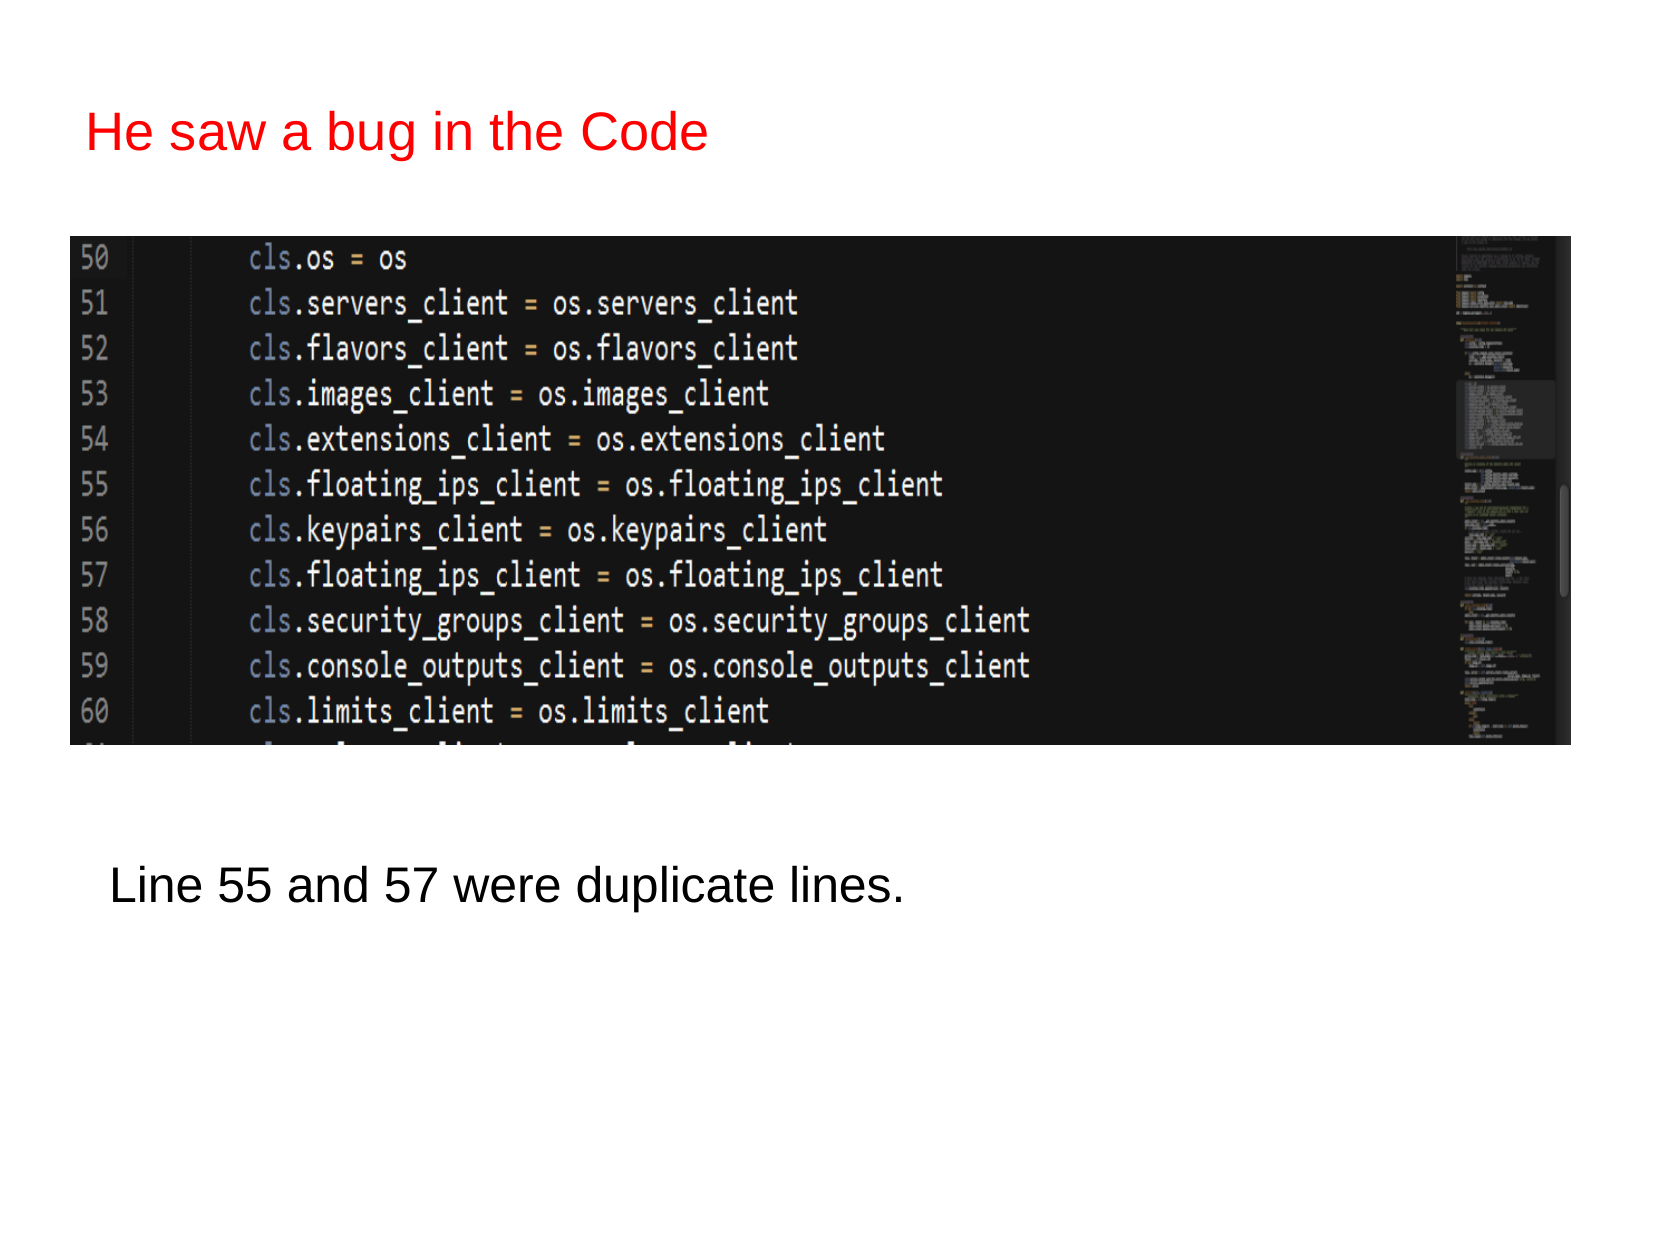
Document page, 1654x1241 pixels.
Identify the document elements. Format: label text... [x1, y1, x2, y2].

text_box Line 55 and 57 were duplicate lines. [94, 850, 1489, 921]
picture [70, 236, 1571, 745]
text_box He saw a bug in the Code [70, 94, 1548, 170]
